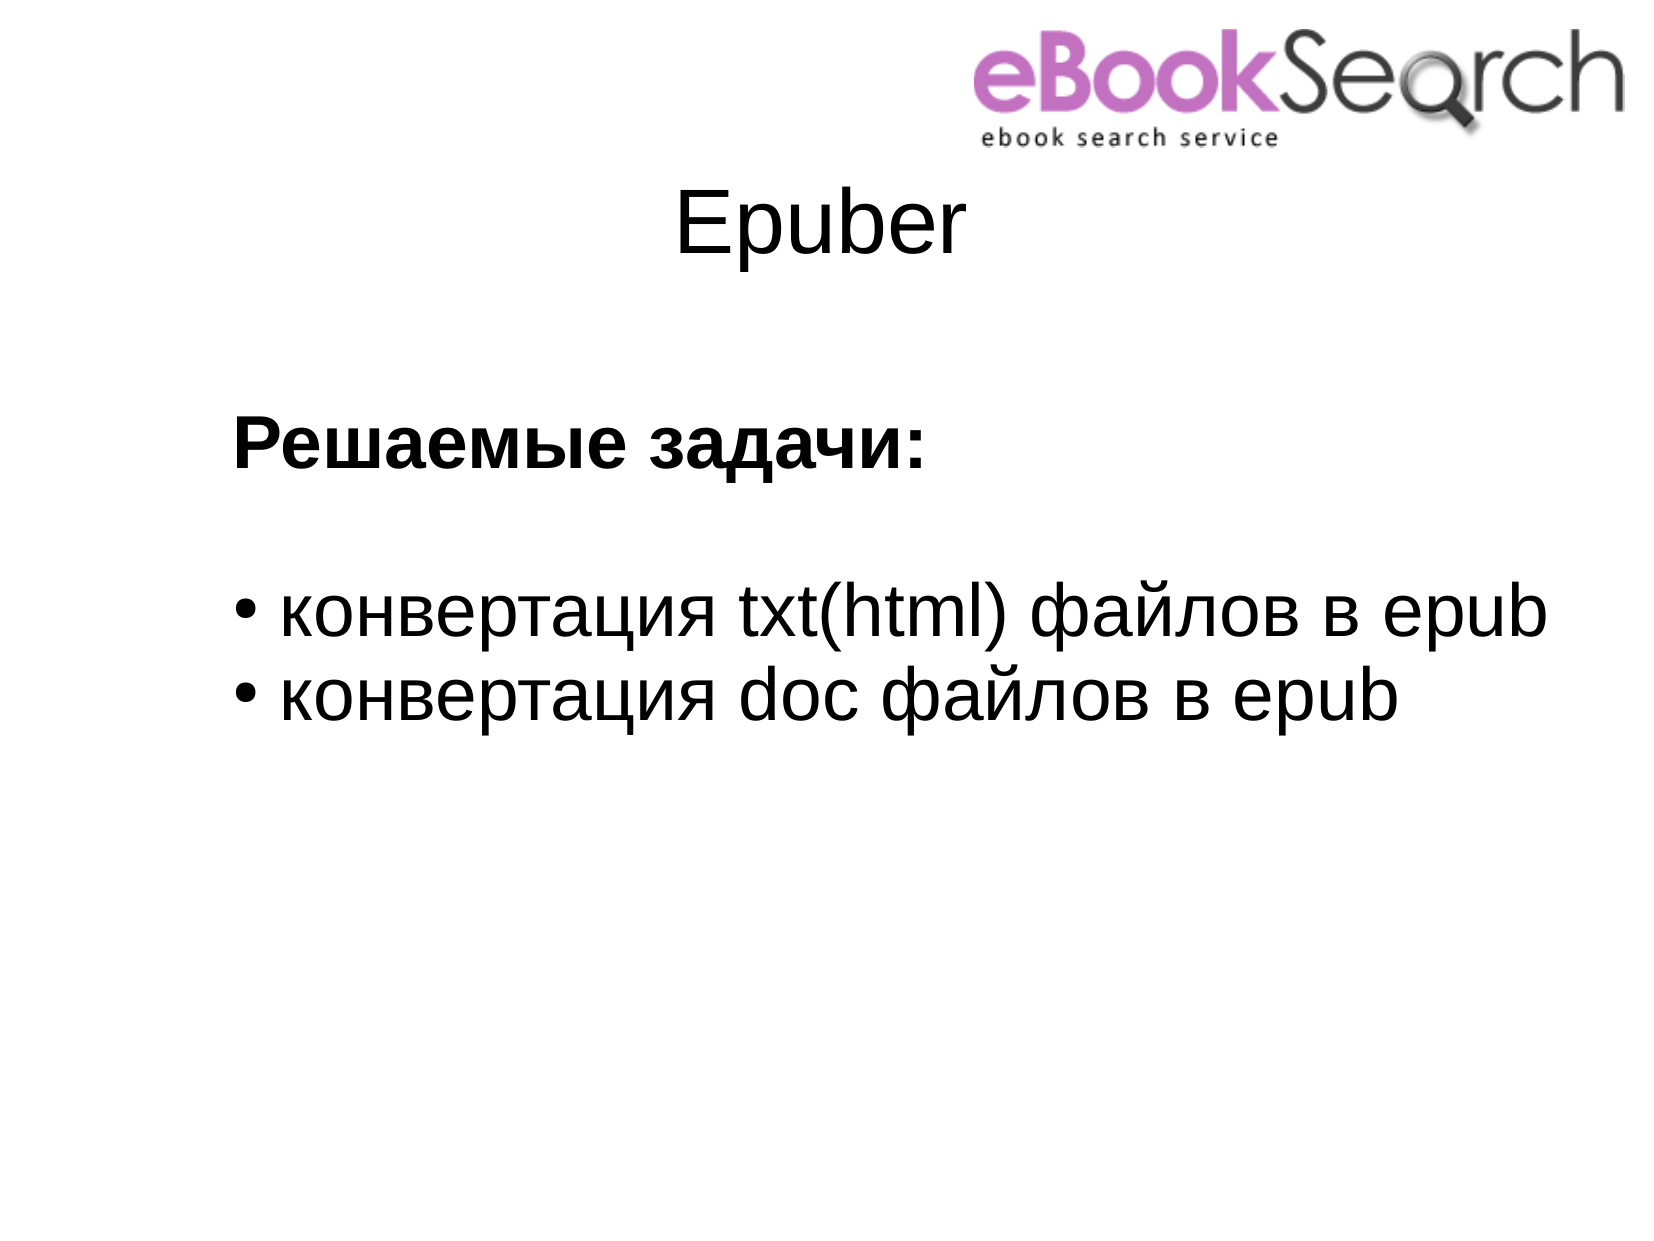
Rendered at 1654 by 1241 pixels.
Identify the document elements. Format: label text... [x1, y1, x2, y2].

title Epuber [76, 118, 1565, 326]
picture [974, 29, 1625, 148]
text_box Решаемые задачи: конвертация txt(html) файлов в epub конвертация doc файлов в epub [217, 393, 1565, 947]
